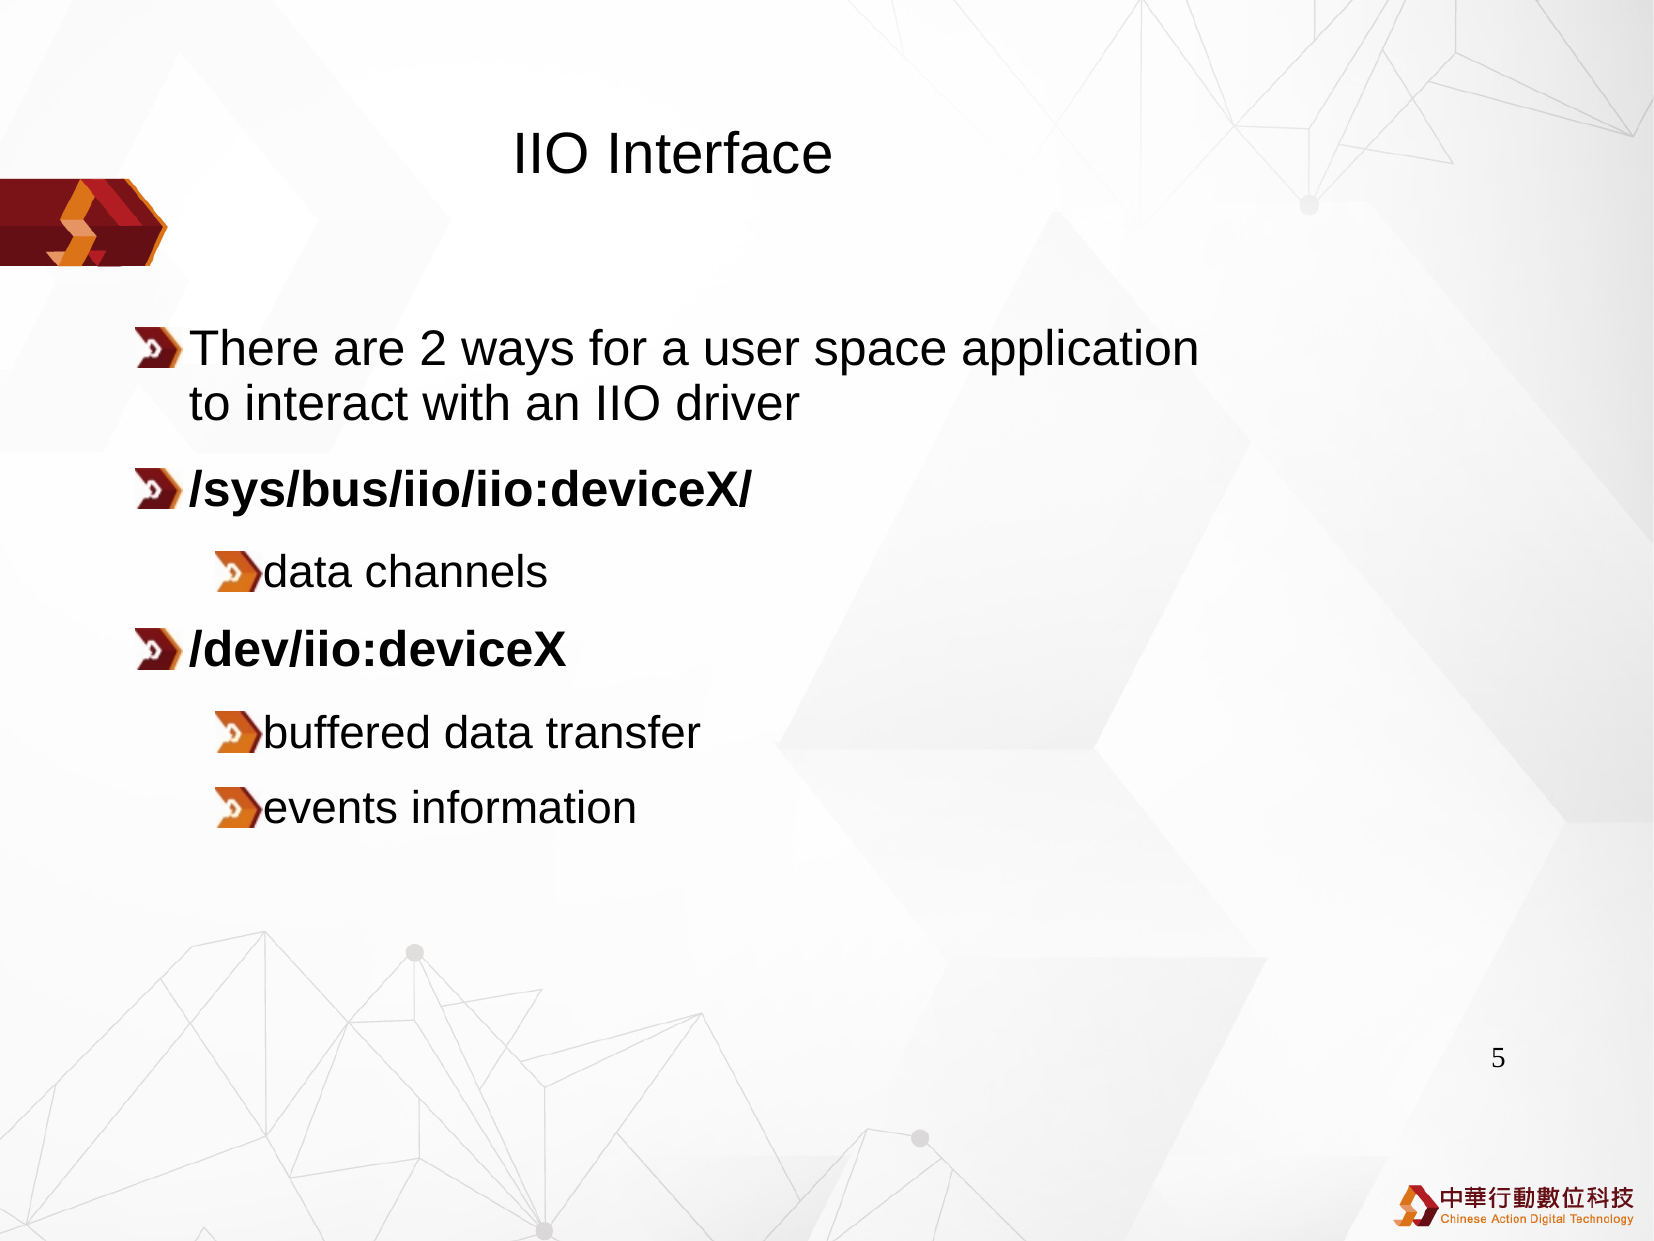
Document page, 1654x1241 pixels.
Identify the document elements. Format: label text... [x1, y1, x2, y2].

list There are 2 ways for a user space application to interact with an IIO driver /sys/bus/iio/iio:deviceX/ data channels /dev/iio:deviceX buffered data transfer events information [118, 319, 1571, 1040]
picture [0, 0, 1654, 1241]
title IIO Interface [82, 94, 1264, 213]
